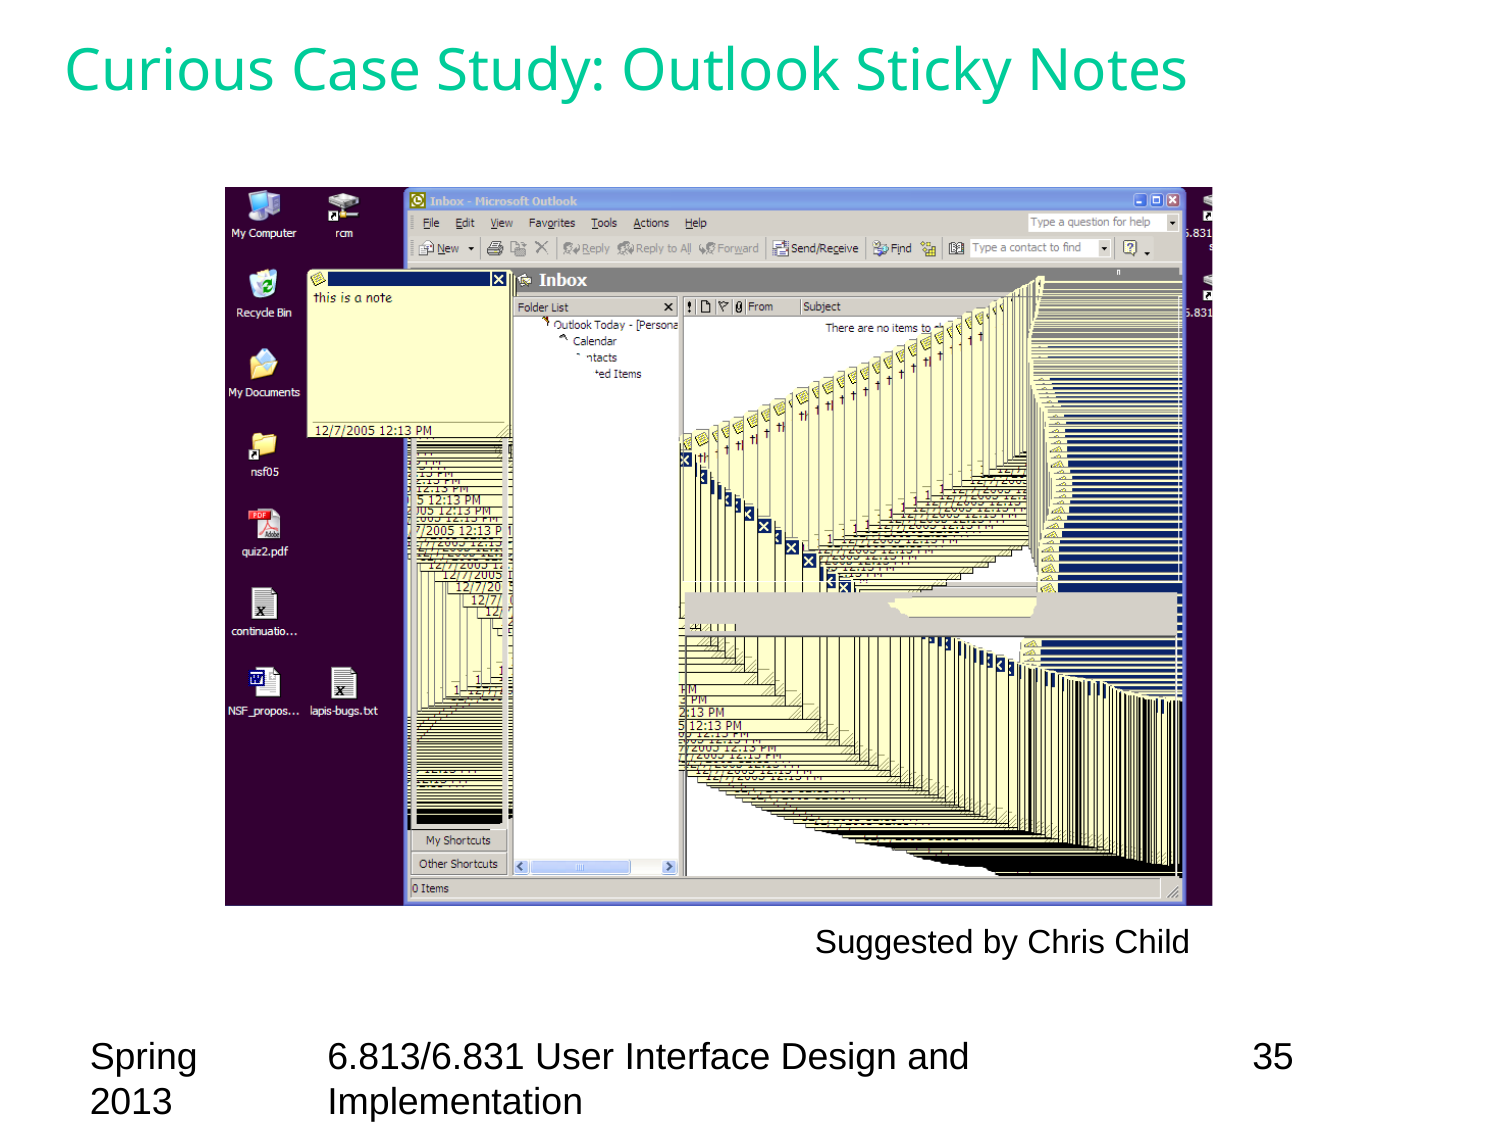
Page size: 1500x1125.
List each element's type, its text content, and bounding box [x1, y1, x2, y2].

list [112, 162, 1388, 1000]
footer 6.813/6.831 User Interface Design and Implementation [312, 1024, 1225, 1103]
picture [225, 187, 1213, 906]
slide_number <number> [1237, 1024, 1425, 1103]
title Curious Case Study: Outlook Sticky Notes [50, 24, 1438, 150]
text_box Suggested by Chris Child [799, 912, 1206, 968]
slide_number Spring 2013 [75, 1024, 300, 1103]
